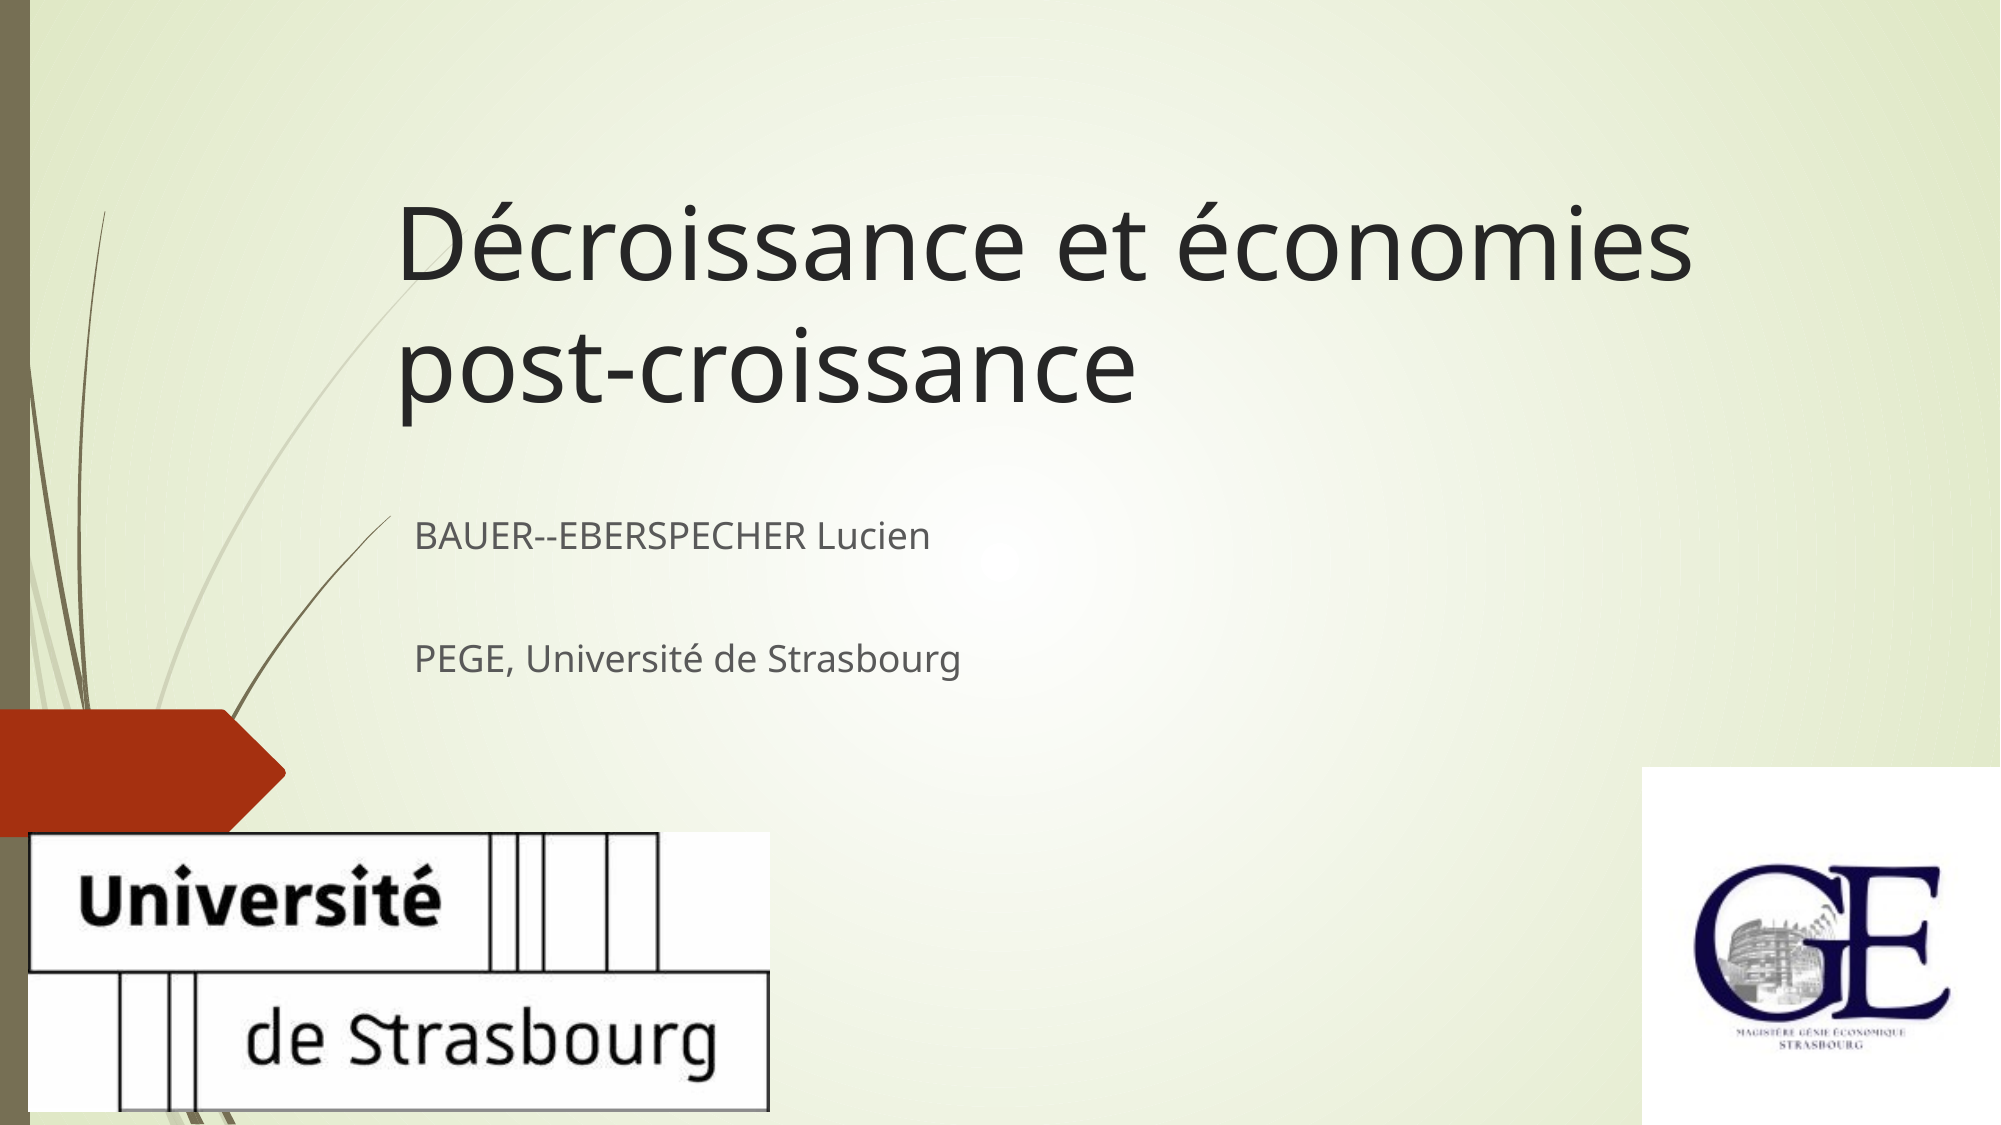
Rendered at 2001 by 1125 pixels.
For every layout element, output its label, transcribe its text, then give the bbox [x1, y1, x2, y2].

picture [1642, 767, 2000, 1125]
title Décroissance et économies post-croissance [379, 59, 1843, 431]
subtitle BAUER--EBERSPECHER Lucien PEGE, Université de Strasbourg [398, 509, 1862, 695]
picture [28, 832, 770, 1113]
